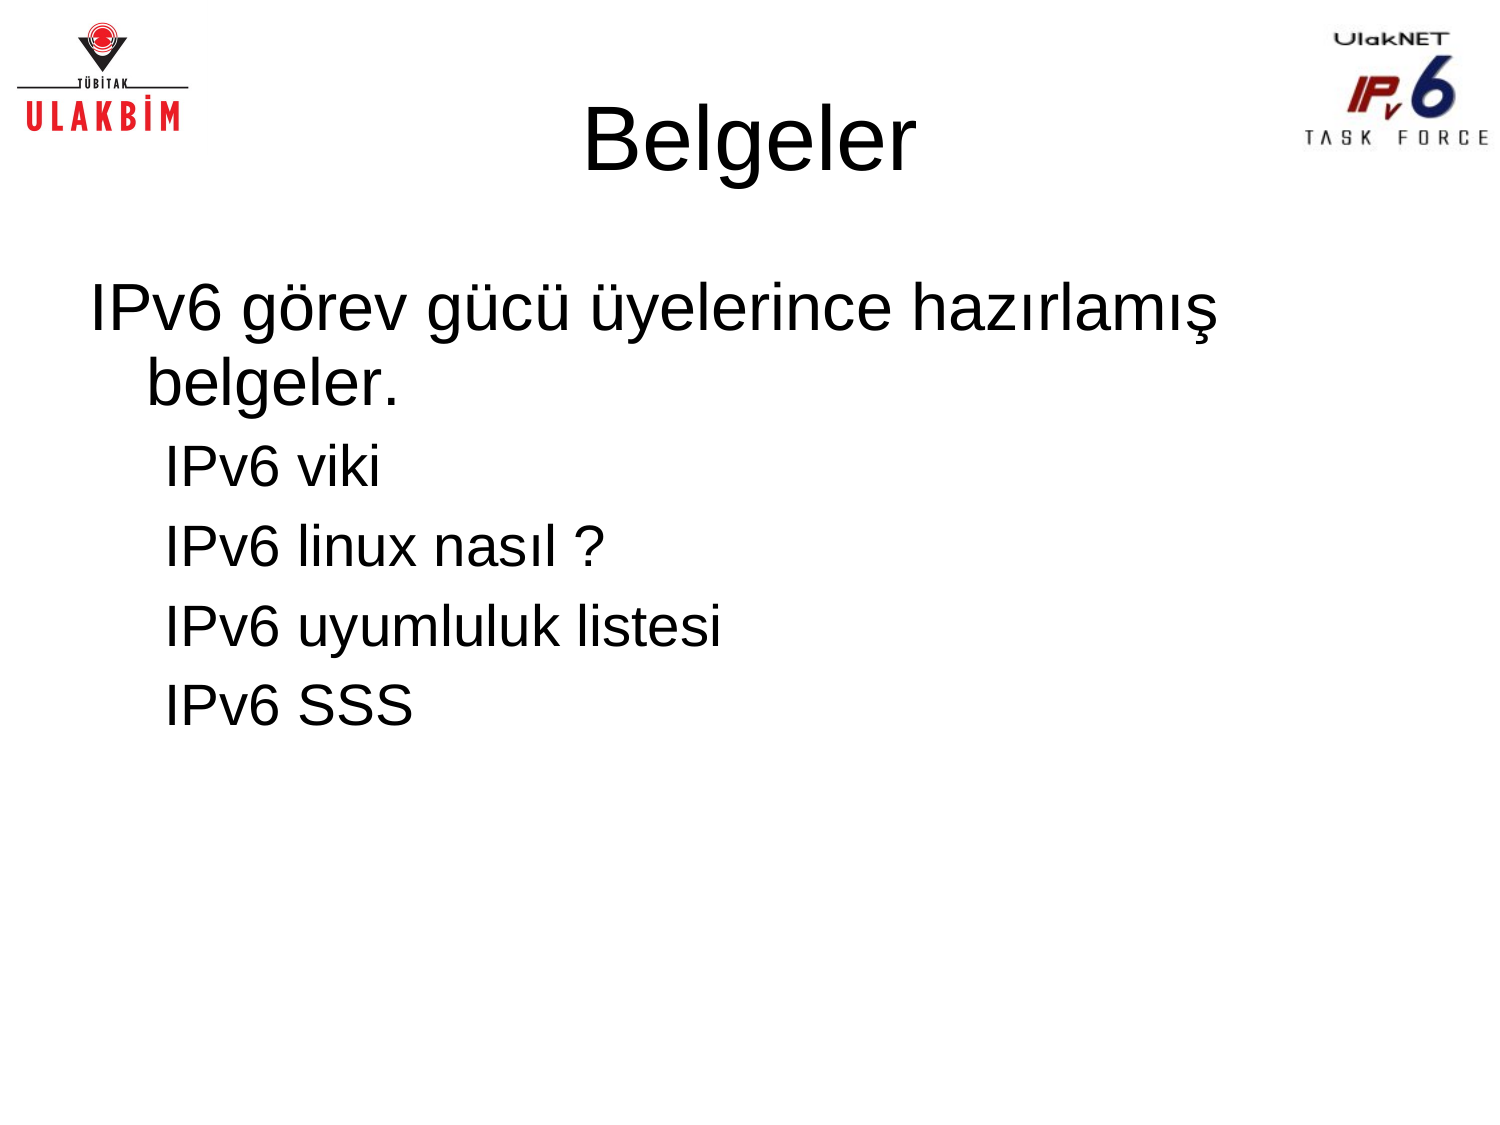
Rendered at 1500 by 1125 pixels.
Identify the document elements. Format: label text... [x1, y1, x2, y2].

title Belgeler [75, 45, 1426, 233]
picture [1292, 24, 1500, 157]
list IPv6 görev gücü üyelerince hazırlamış belgeler. IPv6 viki IPv6 linux nasıl ? IPv6 uyumluluk listesi IPv6 SSS [75, 262, 1426, 1006]
picture [0, 0, 208, 155]
